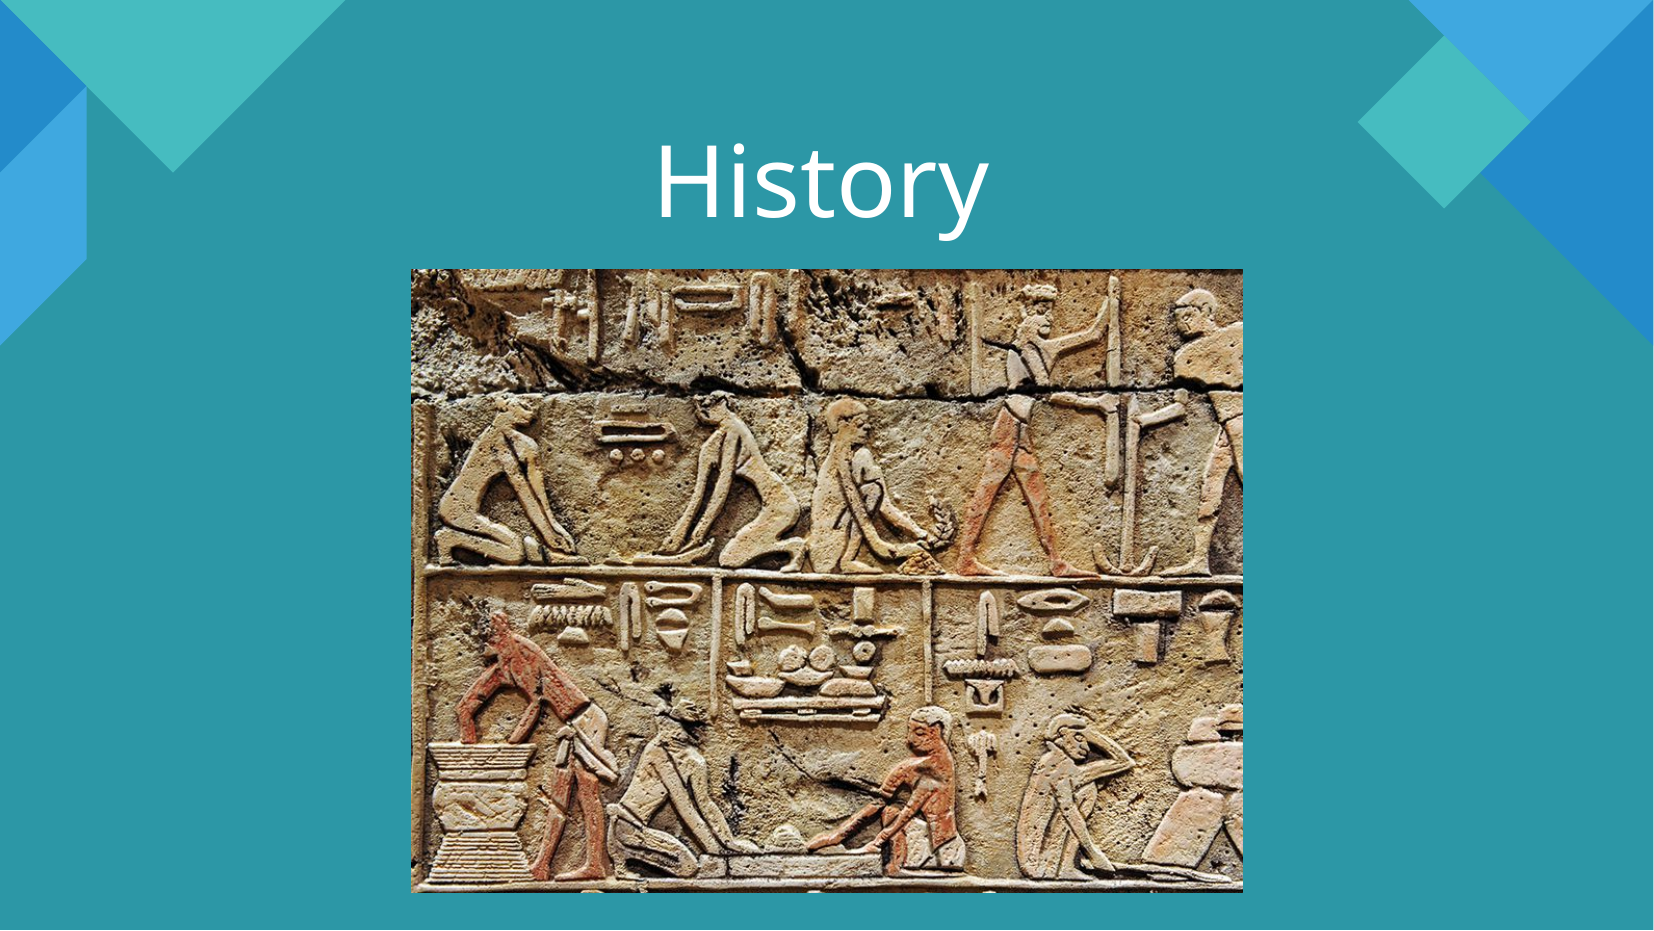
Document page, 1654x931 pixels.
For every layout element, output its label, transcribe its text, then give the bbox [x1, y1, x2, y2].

picture [411, 269, 1243, 893]
title History [53, 112, 1589, 245]
